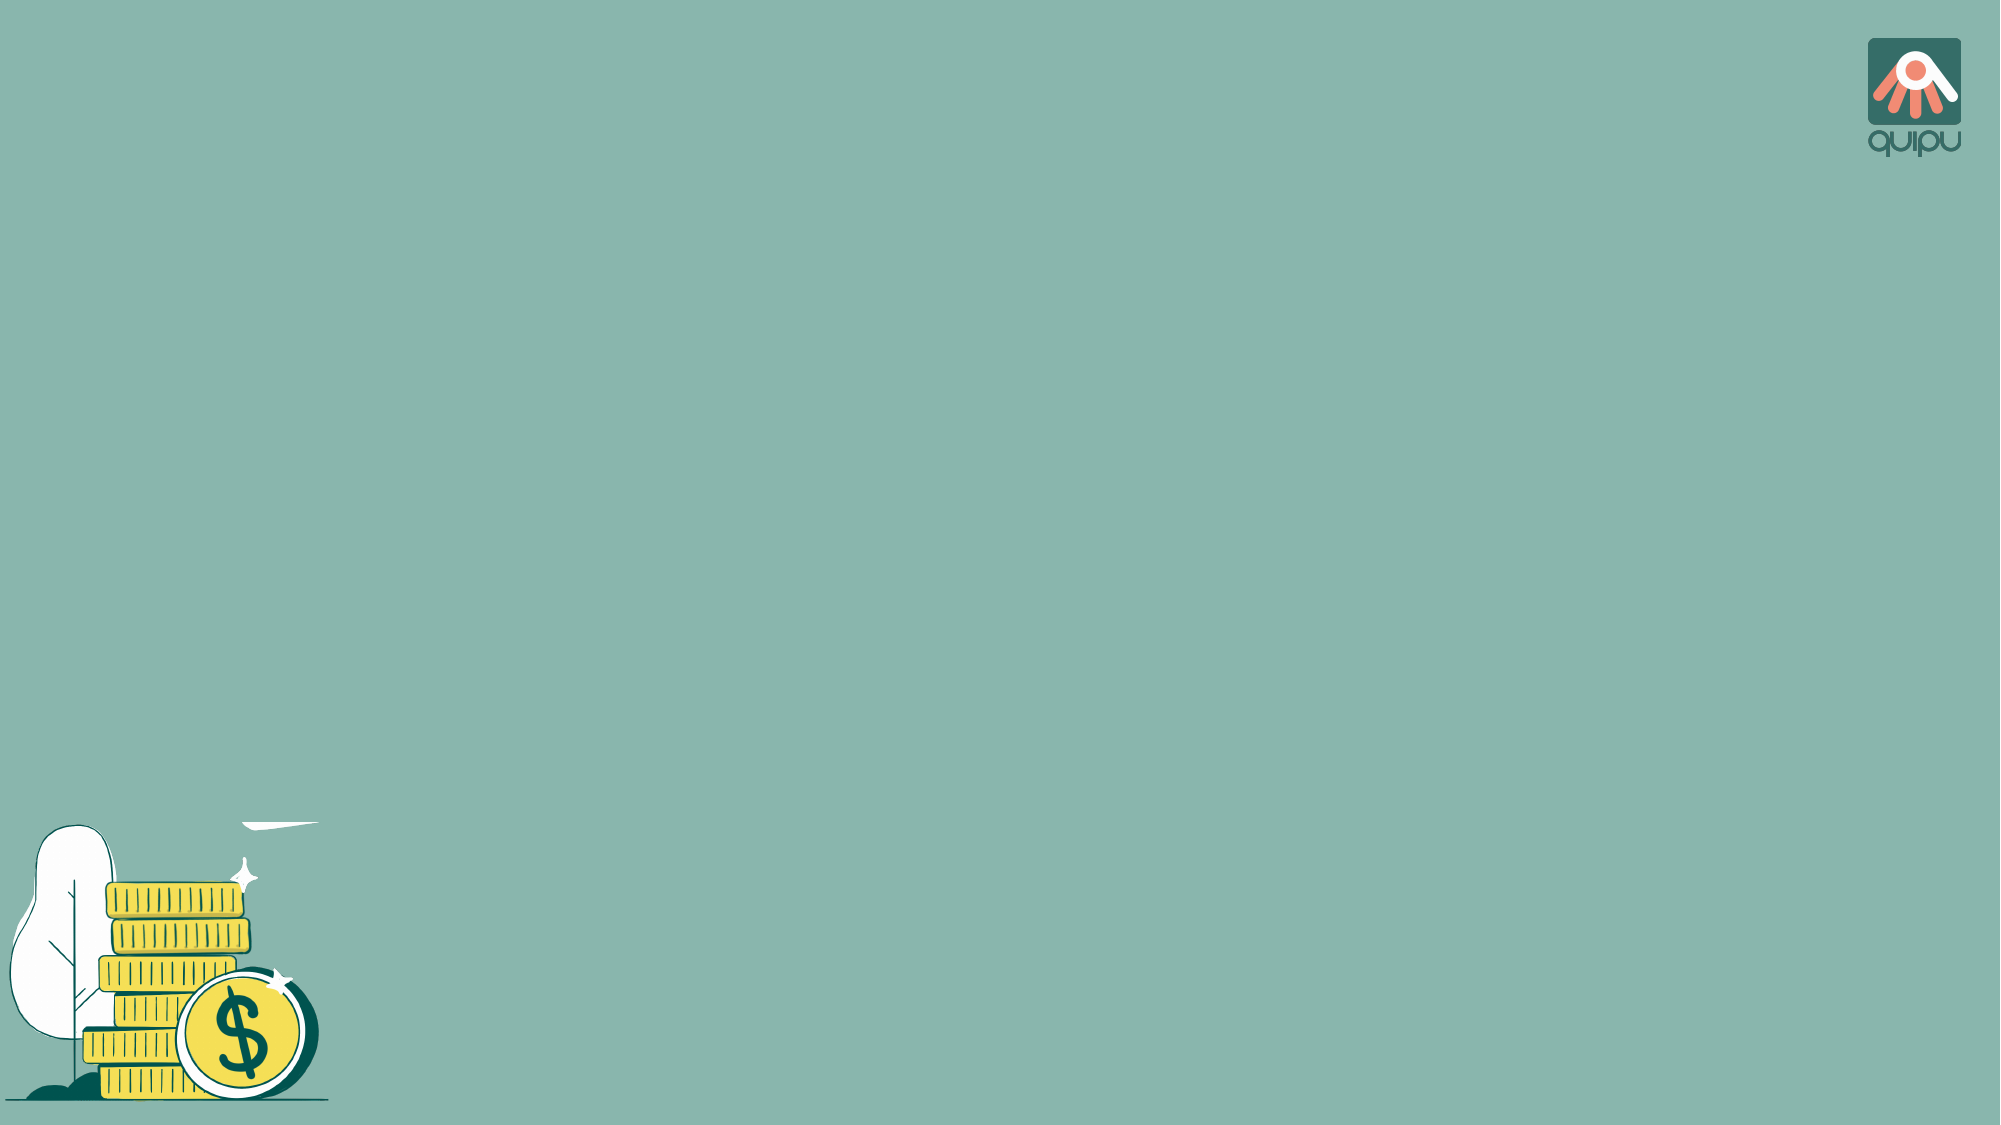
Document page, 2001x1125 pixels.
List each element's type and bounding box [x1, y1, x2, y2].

picture [1868, 38, 1961, 157]
picture [0, 822, 329, 1114]
